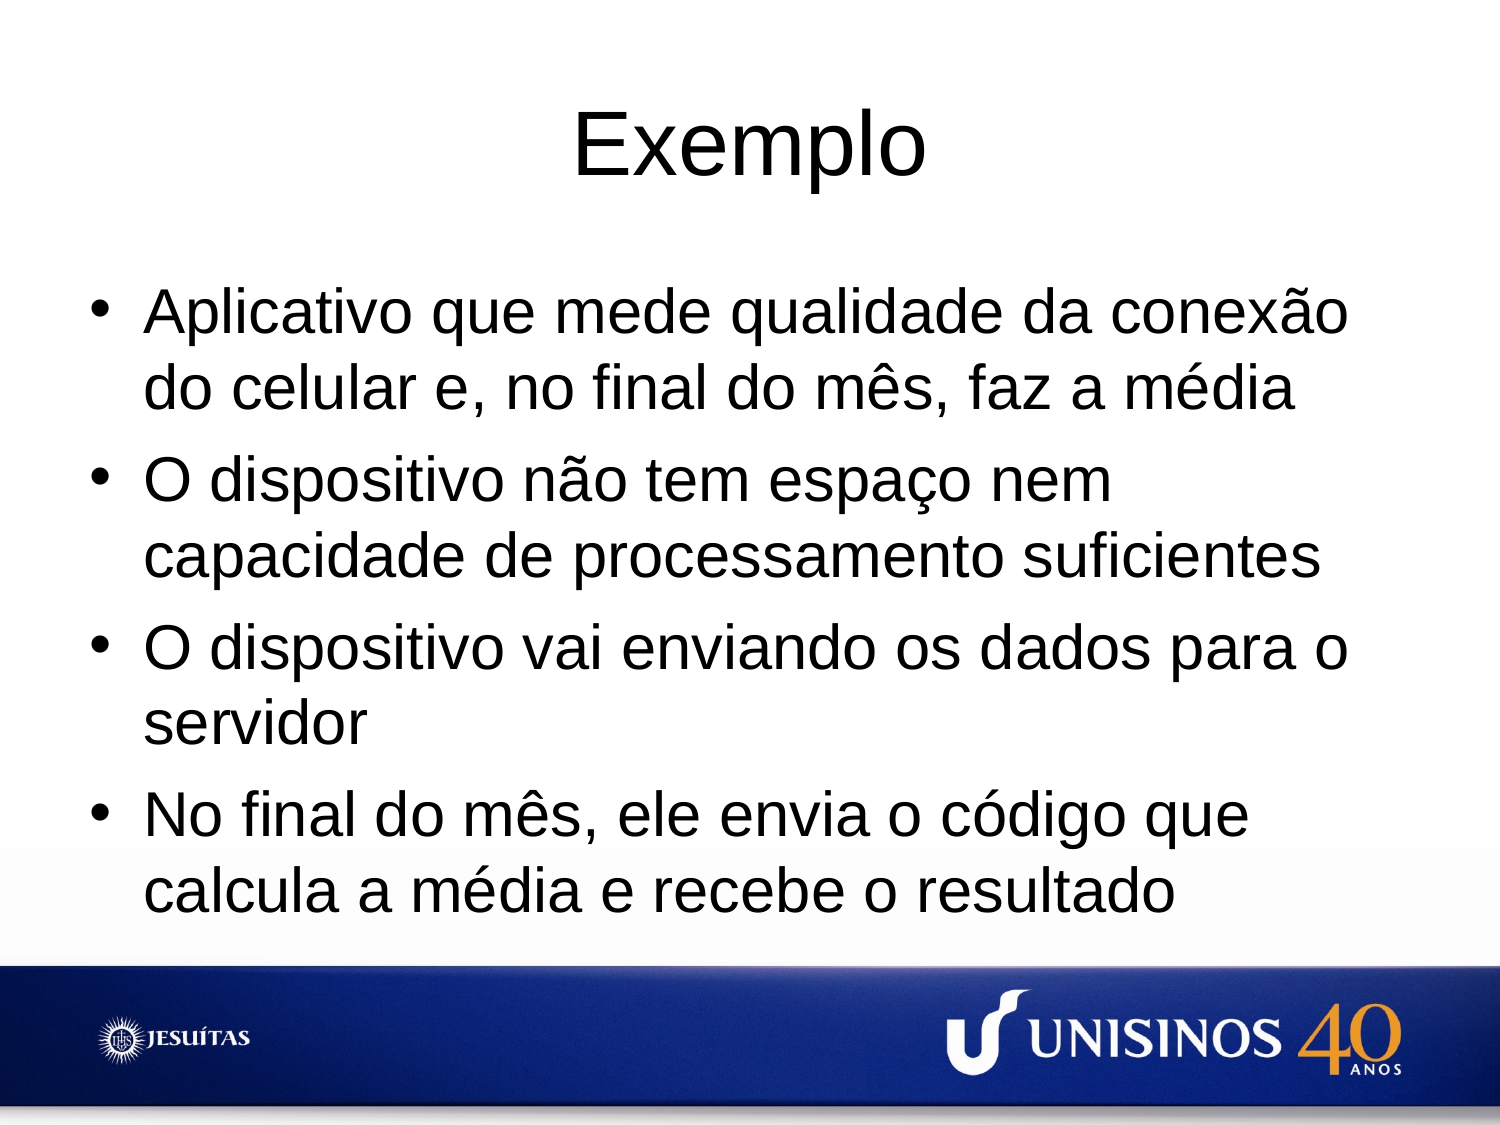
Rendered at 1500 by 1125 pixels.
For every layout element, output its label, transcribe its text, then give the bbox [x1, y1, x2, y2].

title Exemplo [75, 45, 1426, 233]
list Aplicativo que mede qualidade da conexão do celular e, no final do mês, faz a média O dispositivo não tem espaço nem capacidade de processamento suficientes O dispositivo vai enviando os dados para o servidor No final do mês, ele envia o código que calcula a média e recebe o resultado [75, 262, 1426, 945]
picture [0, 848, 1500, 1125]
